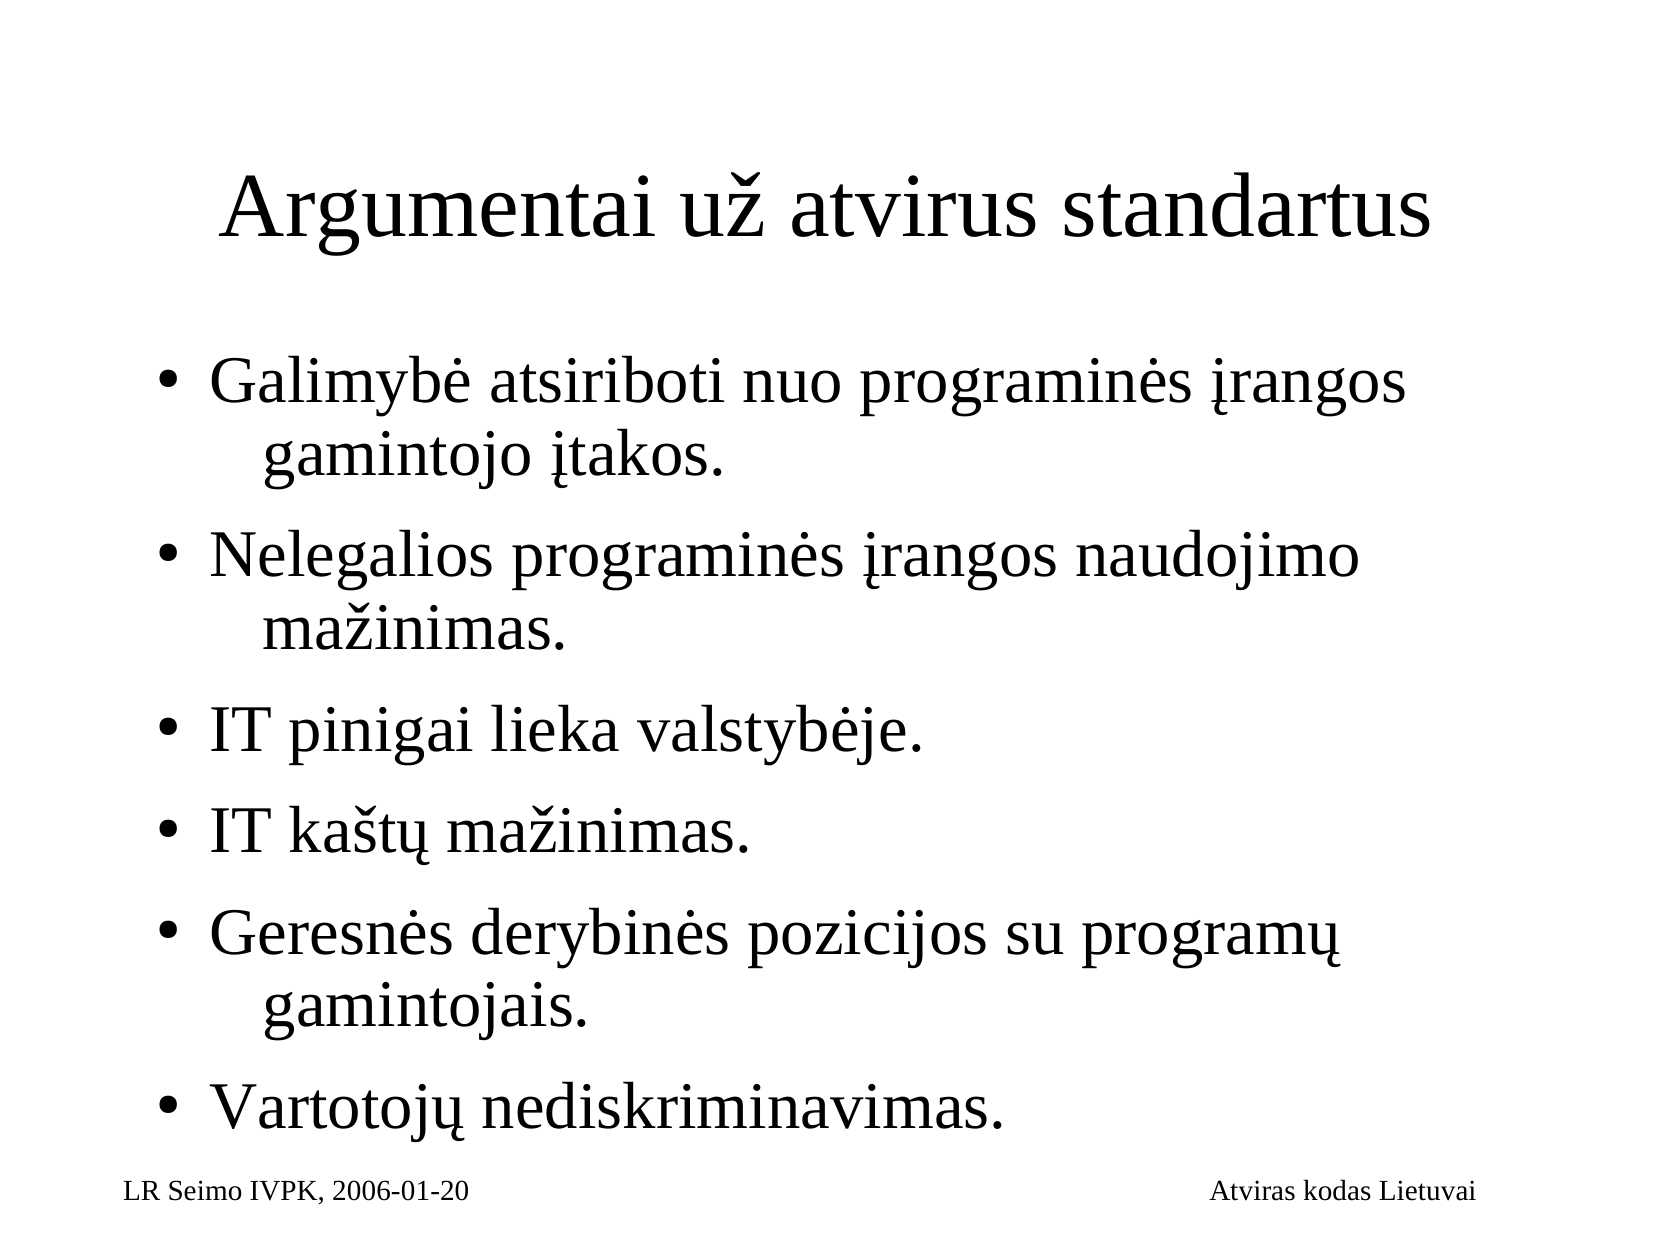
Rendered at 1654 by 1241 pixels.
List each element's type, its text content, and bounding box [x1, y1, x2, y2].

list Galimybė atsiriboti nuo programinės įrangos gamintojo įtakos. Nelegalios programinės įrangos naudojimo mažinimas. IT pinigai lieka valstybėje. IT kaštų mažinimas. Geresnės derybinės pozicijos su programų gamintojais. Vartotojų nediskriminavimas. [121, 344, 1534, 1145]
title Argumentai už atvirus standartus [121, 102, 1534, 310]
